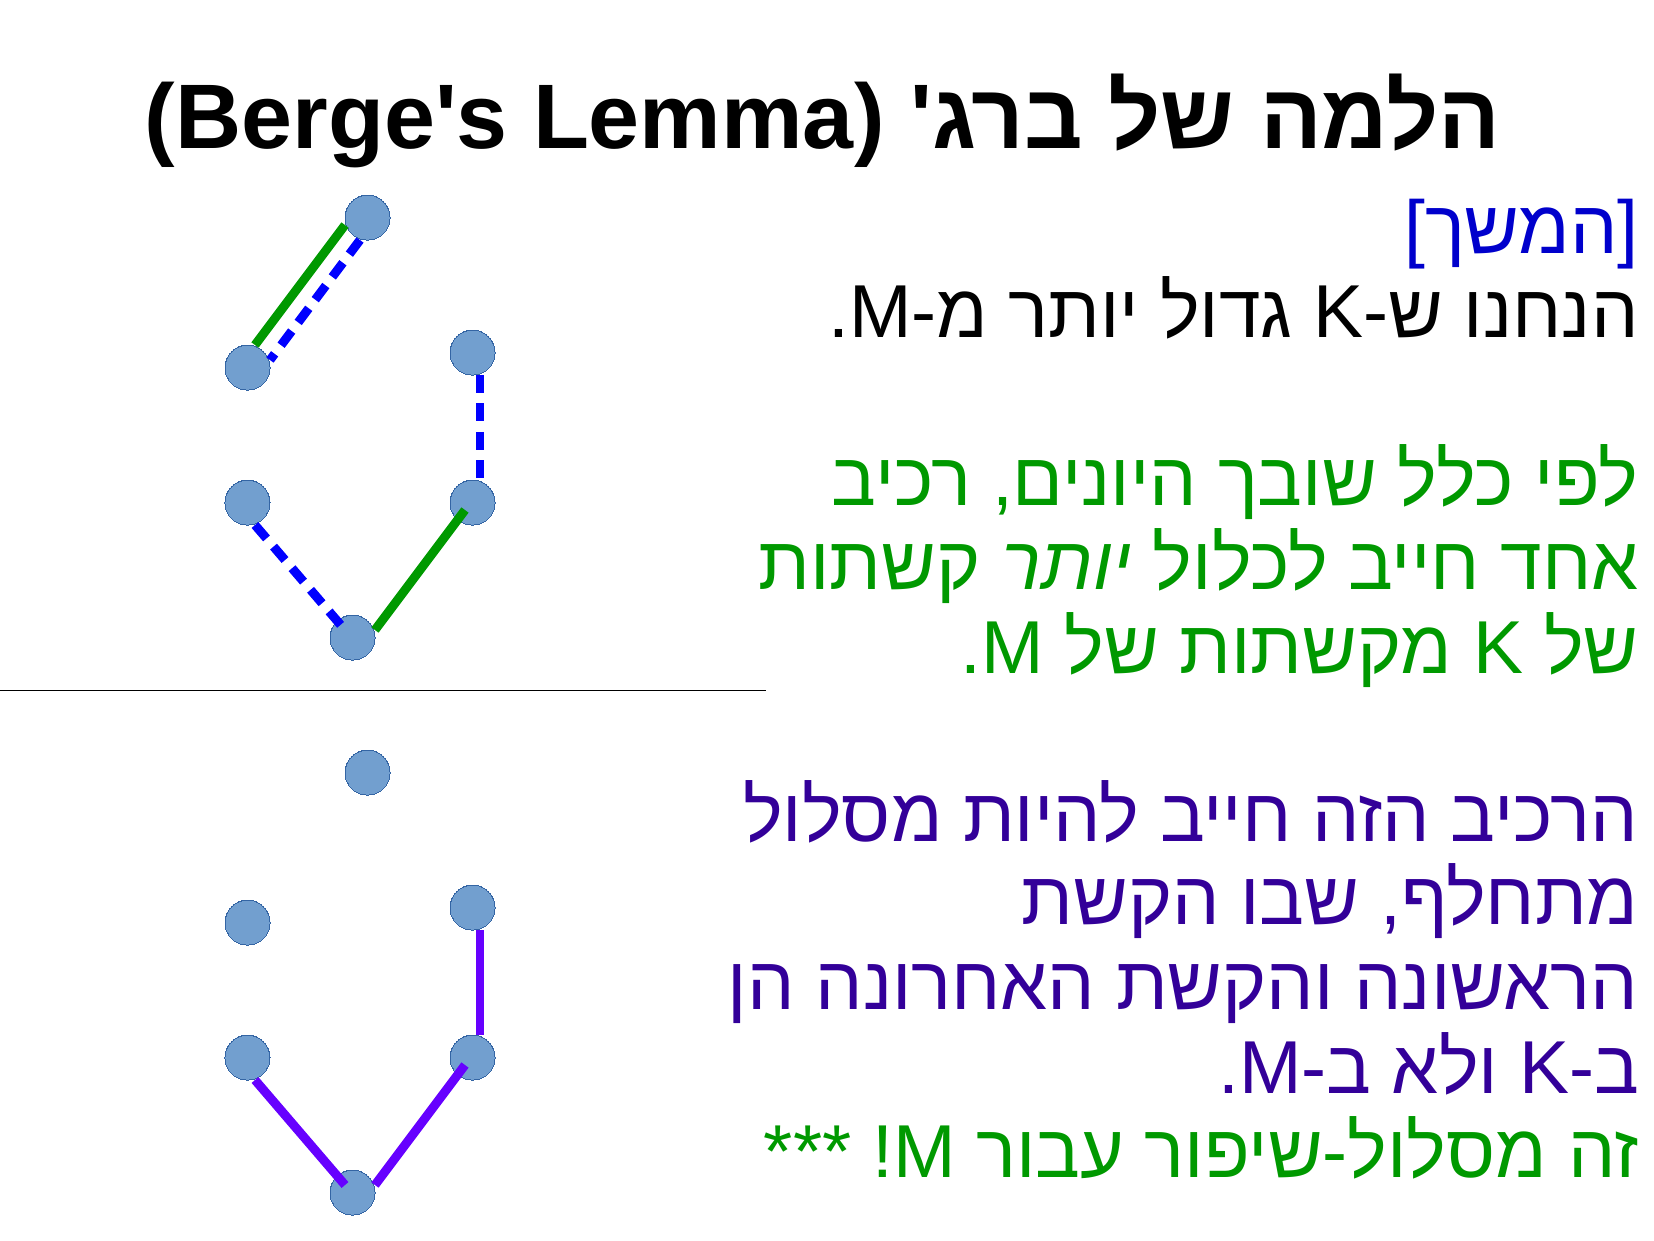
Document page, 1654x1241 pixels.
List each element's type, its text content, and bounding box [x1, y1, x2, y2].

text_box [330, 615, 376, 661]
text_box [345, 750, 391, 796]
text_box [224, 1035, 271, 1081]
title הלמה של ברג' (Berge's Lemma) [11, 0, 1636, 241]
text_box [224, 480, 271, 526]
text_box [450, 480, 496, 526]
text_box [המשך] הנחנו ש-K גדול יותר מ-M. לפי כלל שובך היונים, רכיב אחד חייב לכלול יותר קשתות של K מקשתות של M. הרכיב הזה חייב להיות מסלול מתחלף, שבו הקשת הראשונה והקשת האחרונה הן ב-K ולא ב-M. זה מסלול-שיפור עבור M! *** [705, 177, 1654, 1241]
text_box [450, 1035, 496, 1081]
text_box [225, 900, 271, 946]
text_box [450, 885, 496, 931]
text_box [345, 195, 391, 241]
text_box [450, 330, 496, 376]
text_box [330, 1170, 376, 1216]
text_box [225, 345, 271, 391]
